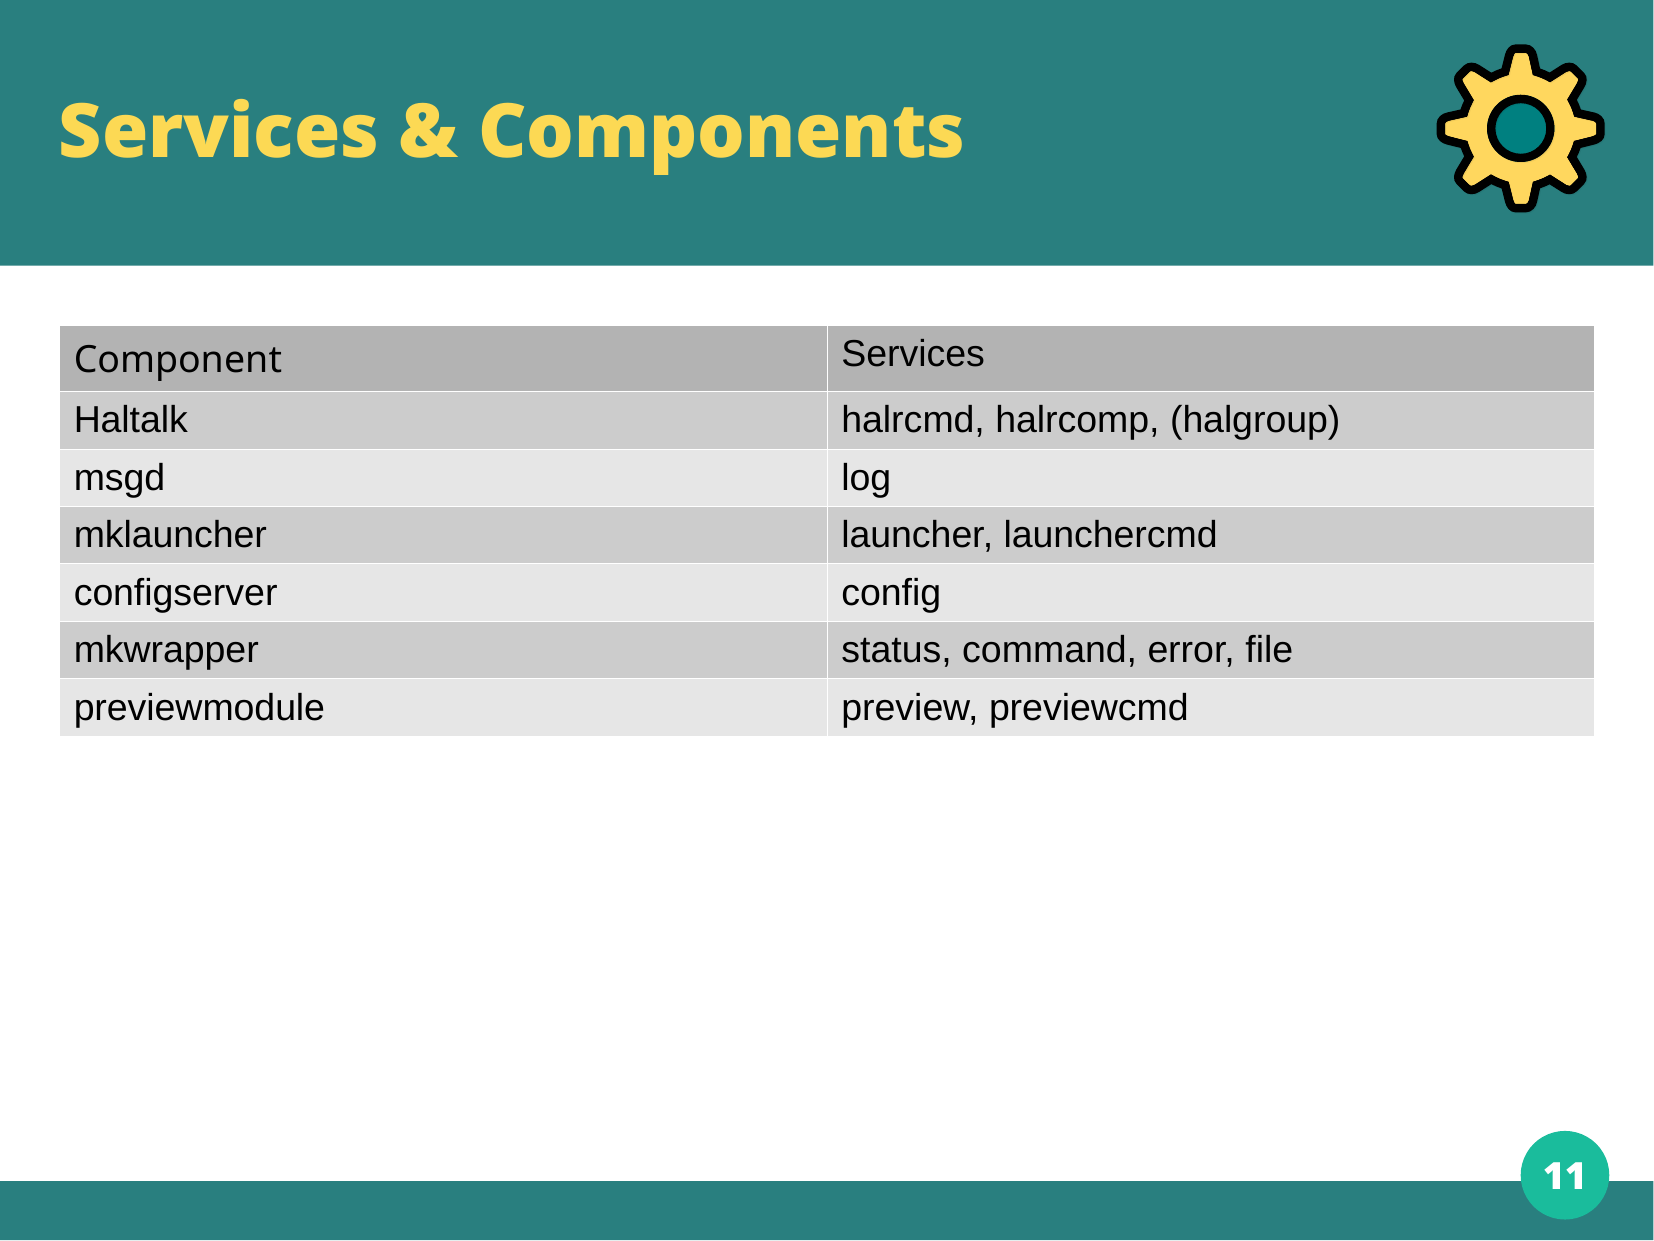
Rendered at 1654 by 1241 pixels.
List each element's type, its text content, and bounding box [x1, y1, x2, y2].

table_cell config [828, 564, 1594, 621]
table_cell halrcmd, halrcomp, (halgroup) [828, 392, 1594, 449]
table_header Component [60, 326, 827, 391]
table_cell log [828, 450, 1594, 506]
table_cell mkwrapper [60, 622, 827, 678]
table_cell preview, previewcmd [828, 679, 1594, 736]
title Services & Components [59, 49, 1595, 207]
table_cell launcher, launchercmd [828, 507, 1594, 563]
table_cell previewmodule [60, 679, 827, 736]
table_cell status, command, error, file [828, 622, 1594, 678]
table_cell configserver [60, 564, 827, 621]
table_header Services [828, 326, 1594, 391]
table_cell mklauncher [60, 507, 827, 563]
table_cell Haltalk [60, 392, 827, 449]
table_cell msgd [60, 450, 827, 506]
